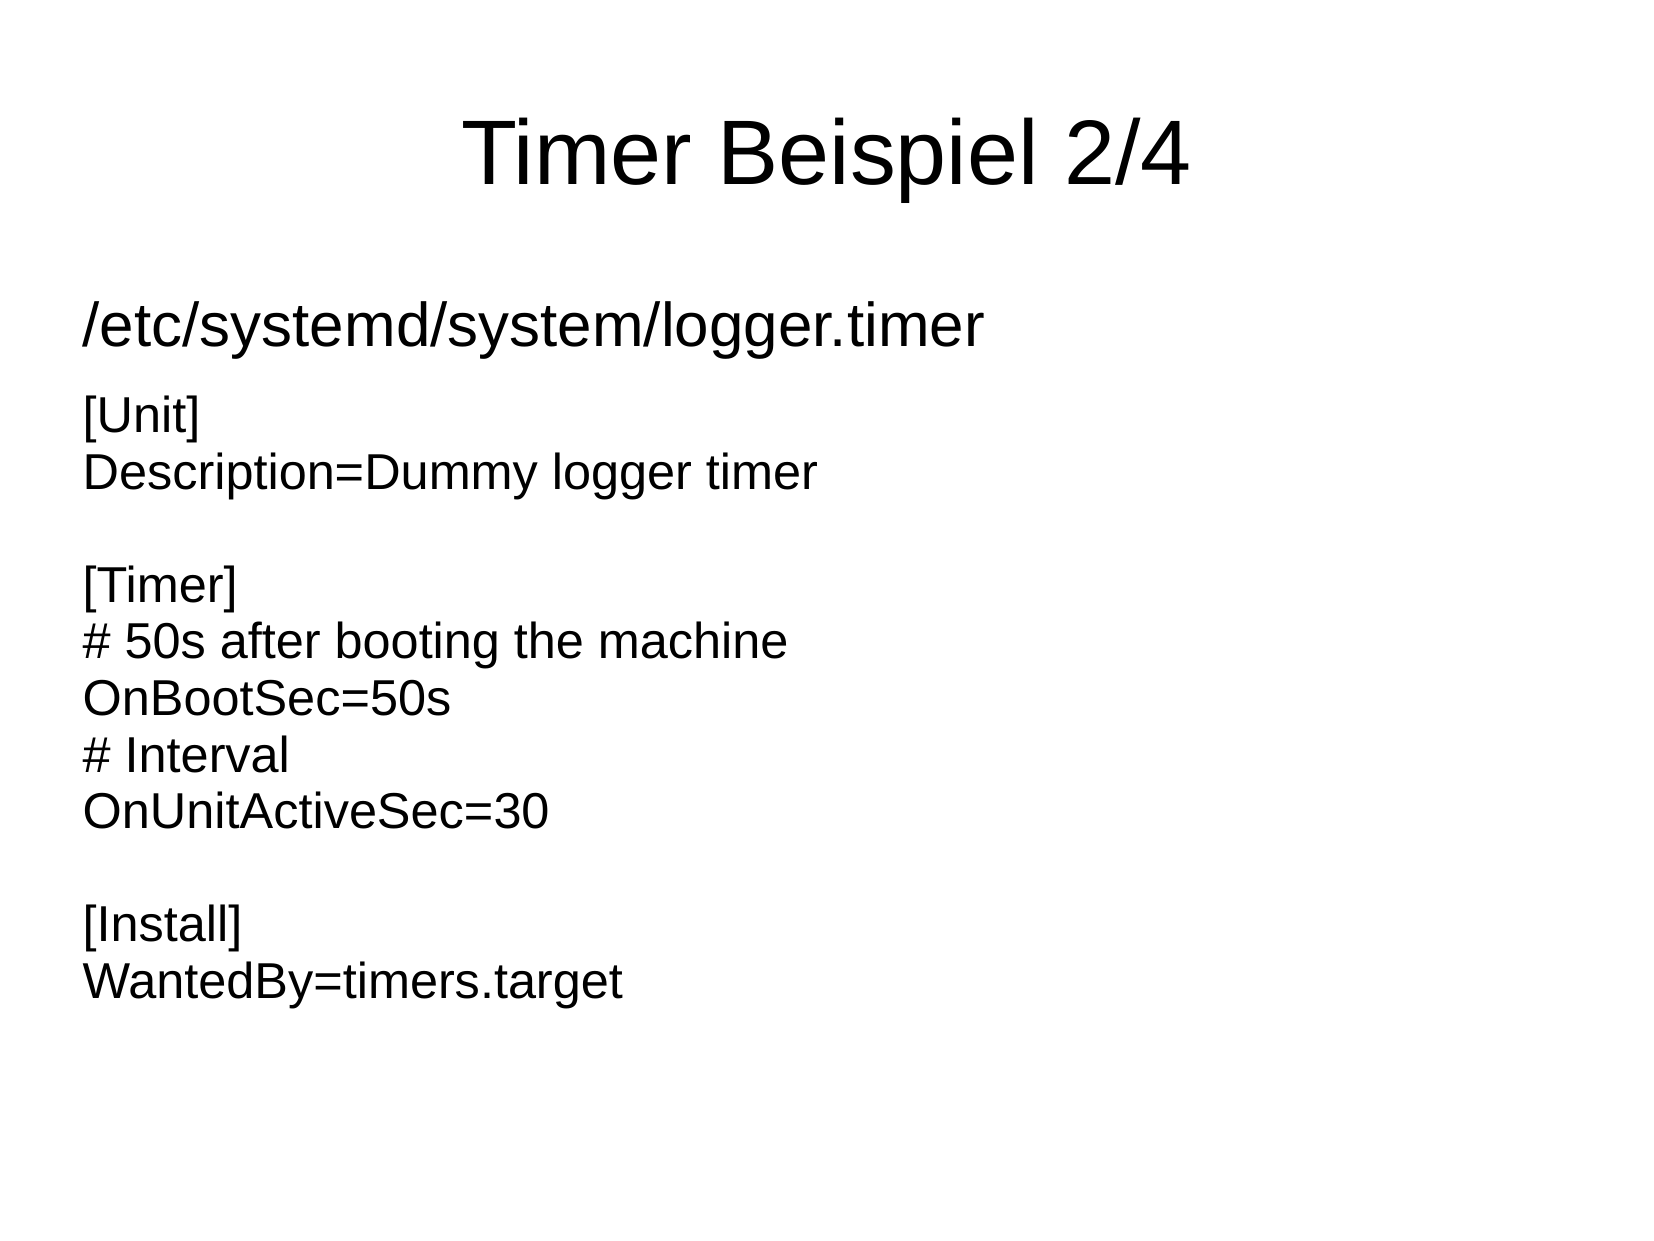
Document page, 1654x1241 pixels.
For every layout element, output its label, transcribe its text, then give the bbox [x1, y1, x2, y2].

title Timer Beispiel 2/4 [82, 49, 1571, 257]
list /etc/systemd/system/logger.timer [Unit] Description=Dummy logger timer [Timer] # 50s after booting the machine OnBootSec=50s # Interval OnUnitActiveSec=30 [Install] WantedBy=timers.target [82, 290, 1571, 1010]
